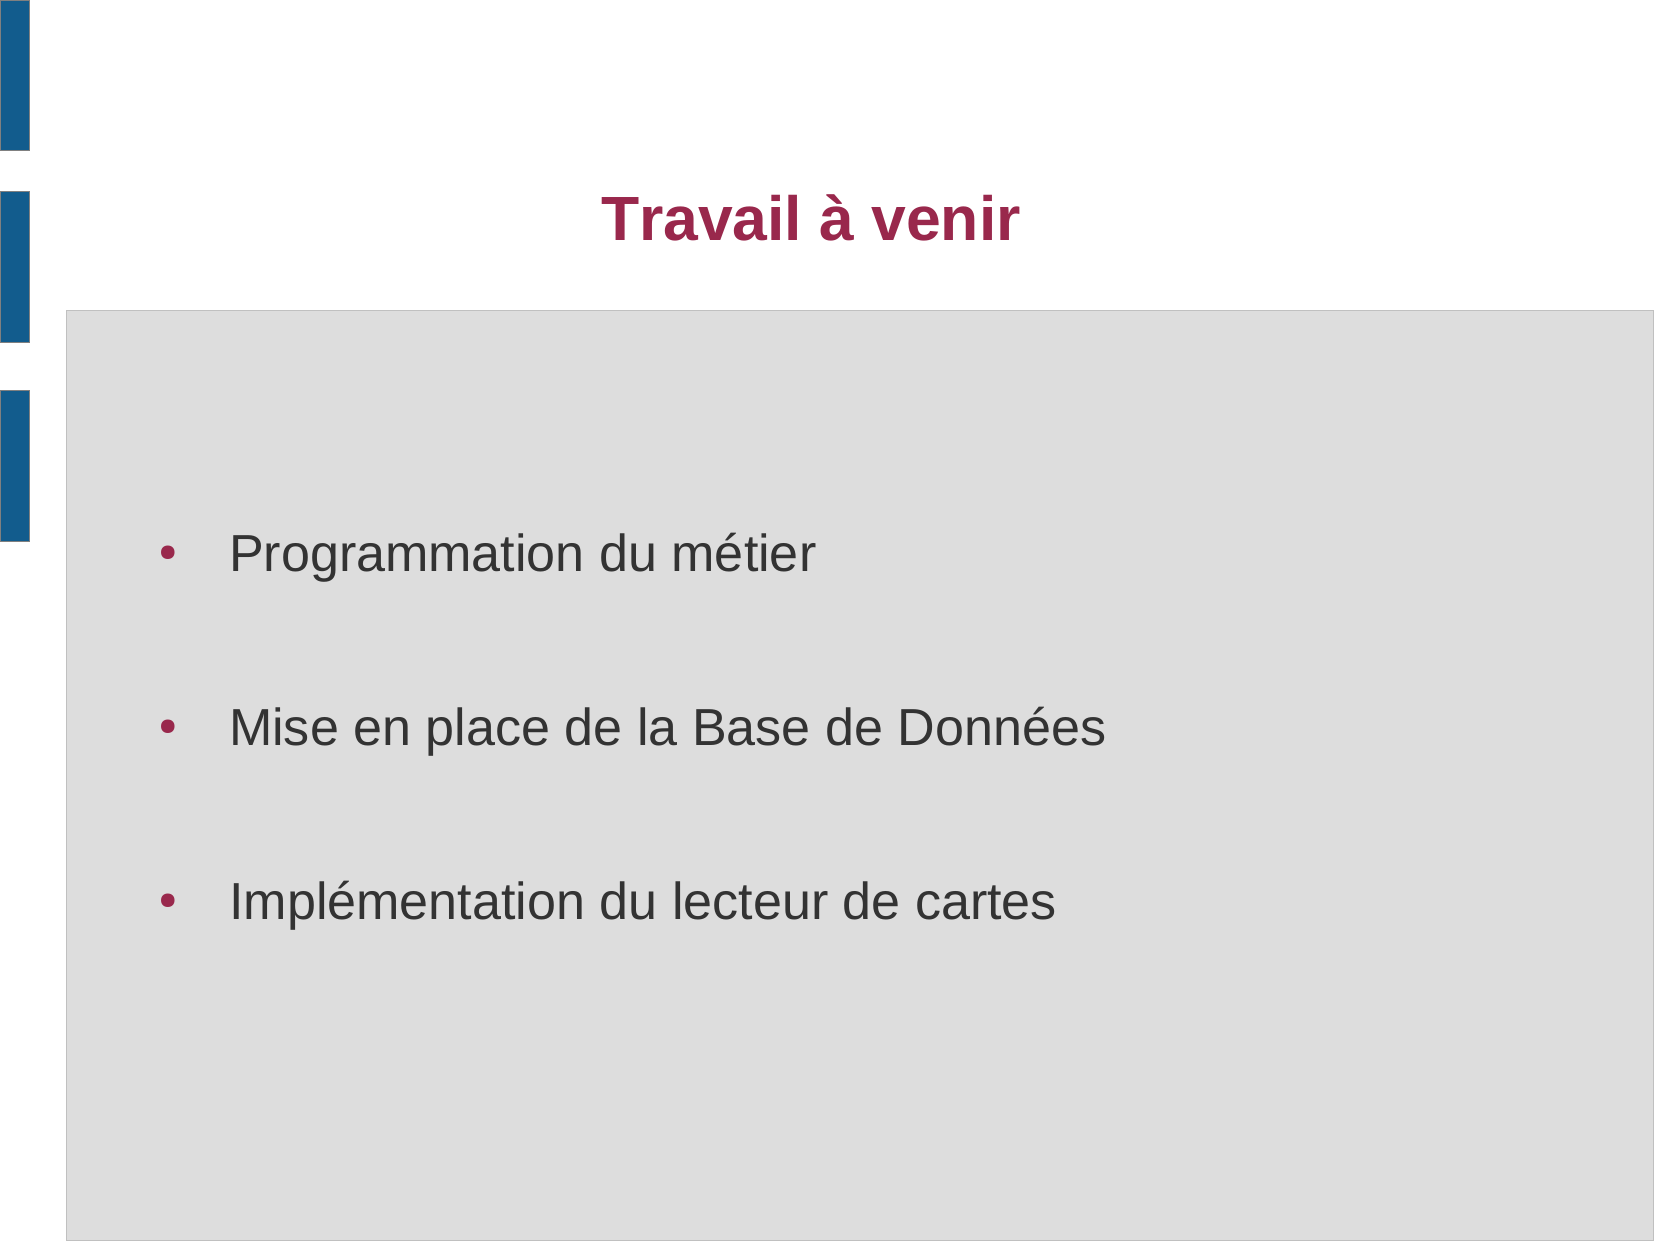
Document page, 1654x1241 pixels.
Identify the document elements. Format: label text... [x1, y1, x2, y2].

title Travail à venir [88, 114, 1534, 322]
list Programmation du métier Mise en place de la Base de Données Implémentation du lecteur de cartes [134, 350, 1516, 1133]
